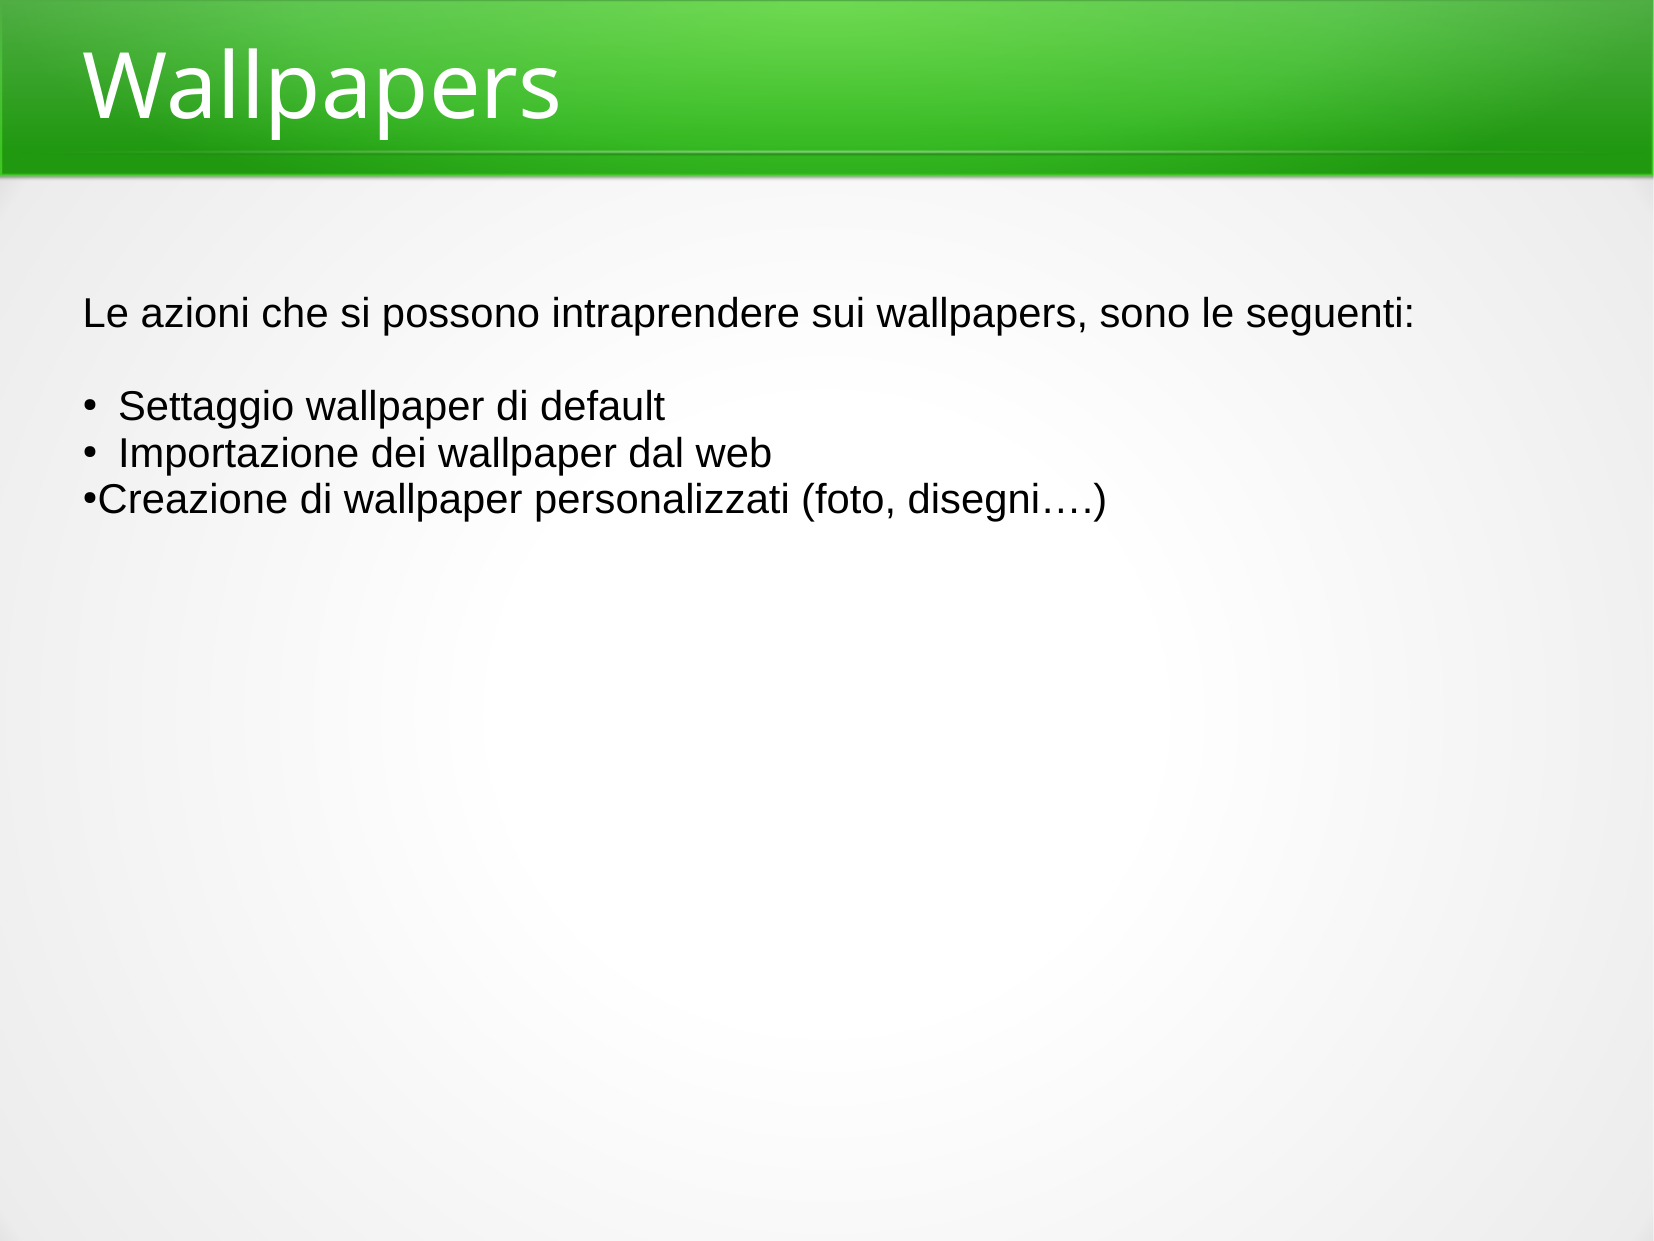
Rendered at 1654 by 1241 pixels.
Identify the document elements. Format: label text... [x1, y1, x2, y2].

picture [0, 0, 1654, 1241]
subtitle Le azioni che si possono intraprendere sui wallpapers, sono le seguenti: Settaggio wallpaper di default Importazione dei wallpaper dal web Creazione di wallpaper personalizzati (foto, disegni….) [82, 290, 1571, 1010]
title Wallpapers [82, 11, 1571, 154]
